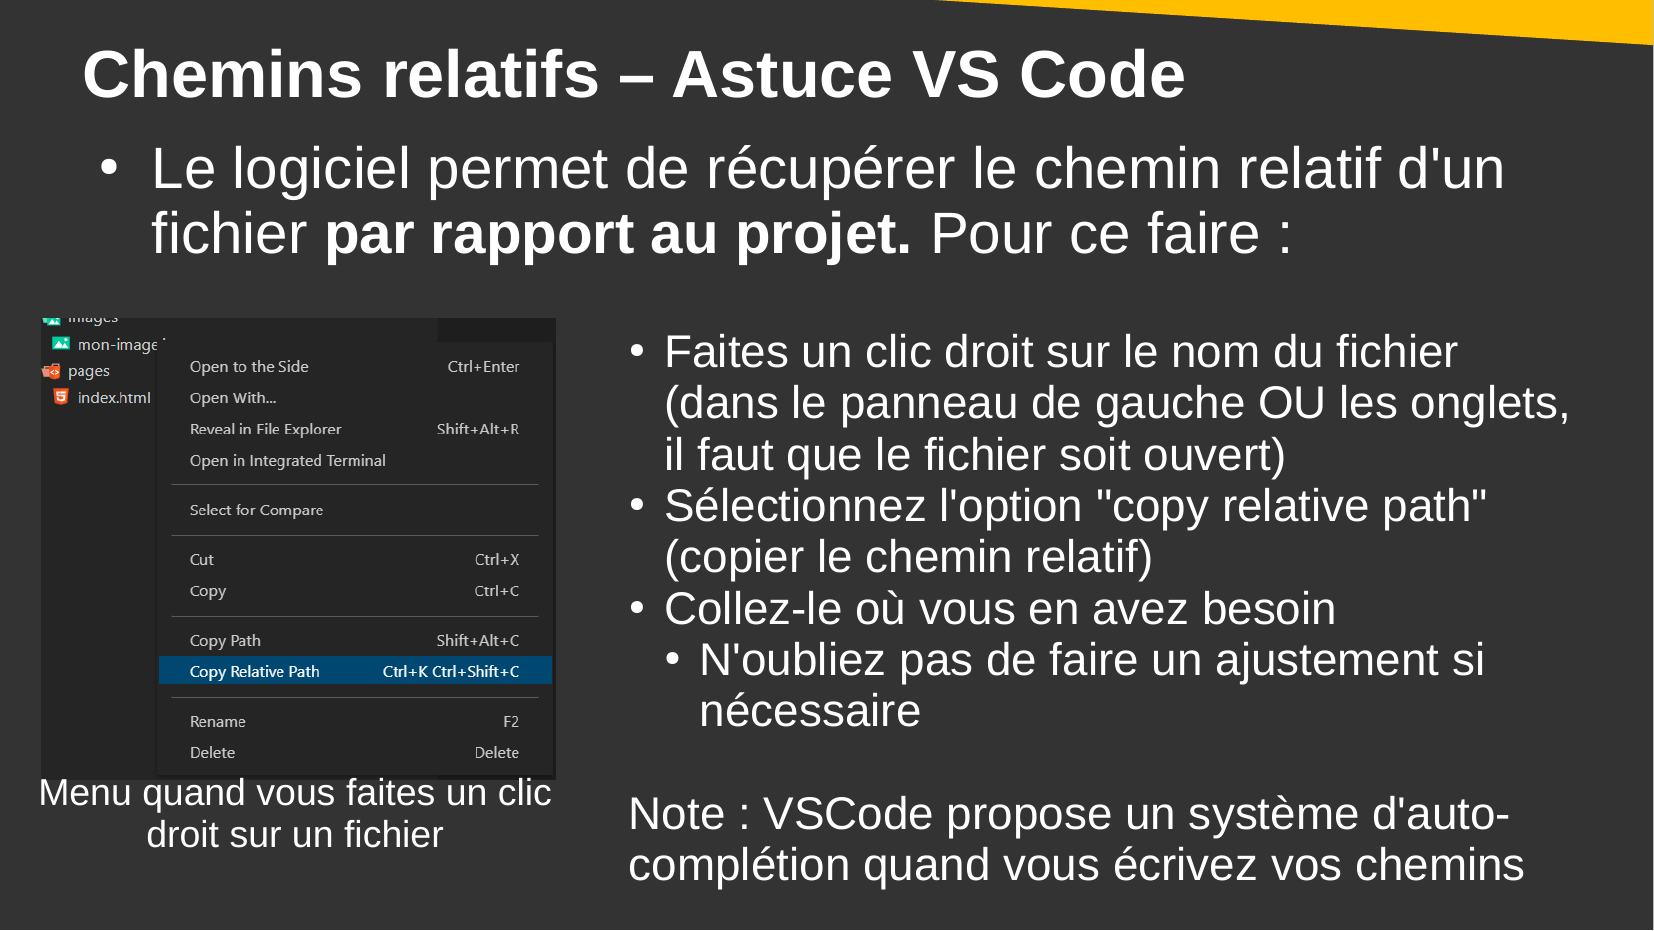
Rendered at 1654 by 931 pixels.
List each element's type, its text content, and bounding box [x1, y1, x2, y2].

picture [41, 318, 556, 771]
text_box Faites un clic droit sur le nom du fichier (dans le panneau de gauche OU les onglets, il faut que le fichier soit ouvert) Sélectionnez l'option "copy relative path" (copier le chemin relatif) Collez-le où vous en avez besoin N'oubliez pas de faire un ajustement si nécessaire Note : VSCode propose un système d'auto-complétion quand vous écrivez vos chemins [614, 318, 1595, 898]
title Menu quand vous faites un clic droit sur un fichier [23, 771, 567, 856]
list Le logiciel permet de récupérer le chemin relatif d'un fichier par rapport au projet. Pour ce faire : [81, 135, 1546, 381]
title Chemins relatifs – Astuce VS Code [82, 37, 1217, 135]
text_box [935, 0, 1654, 46]
